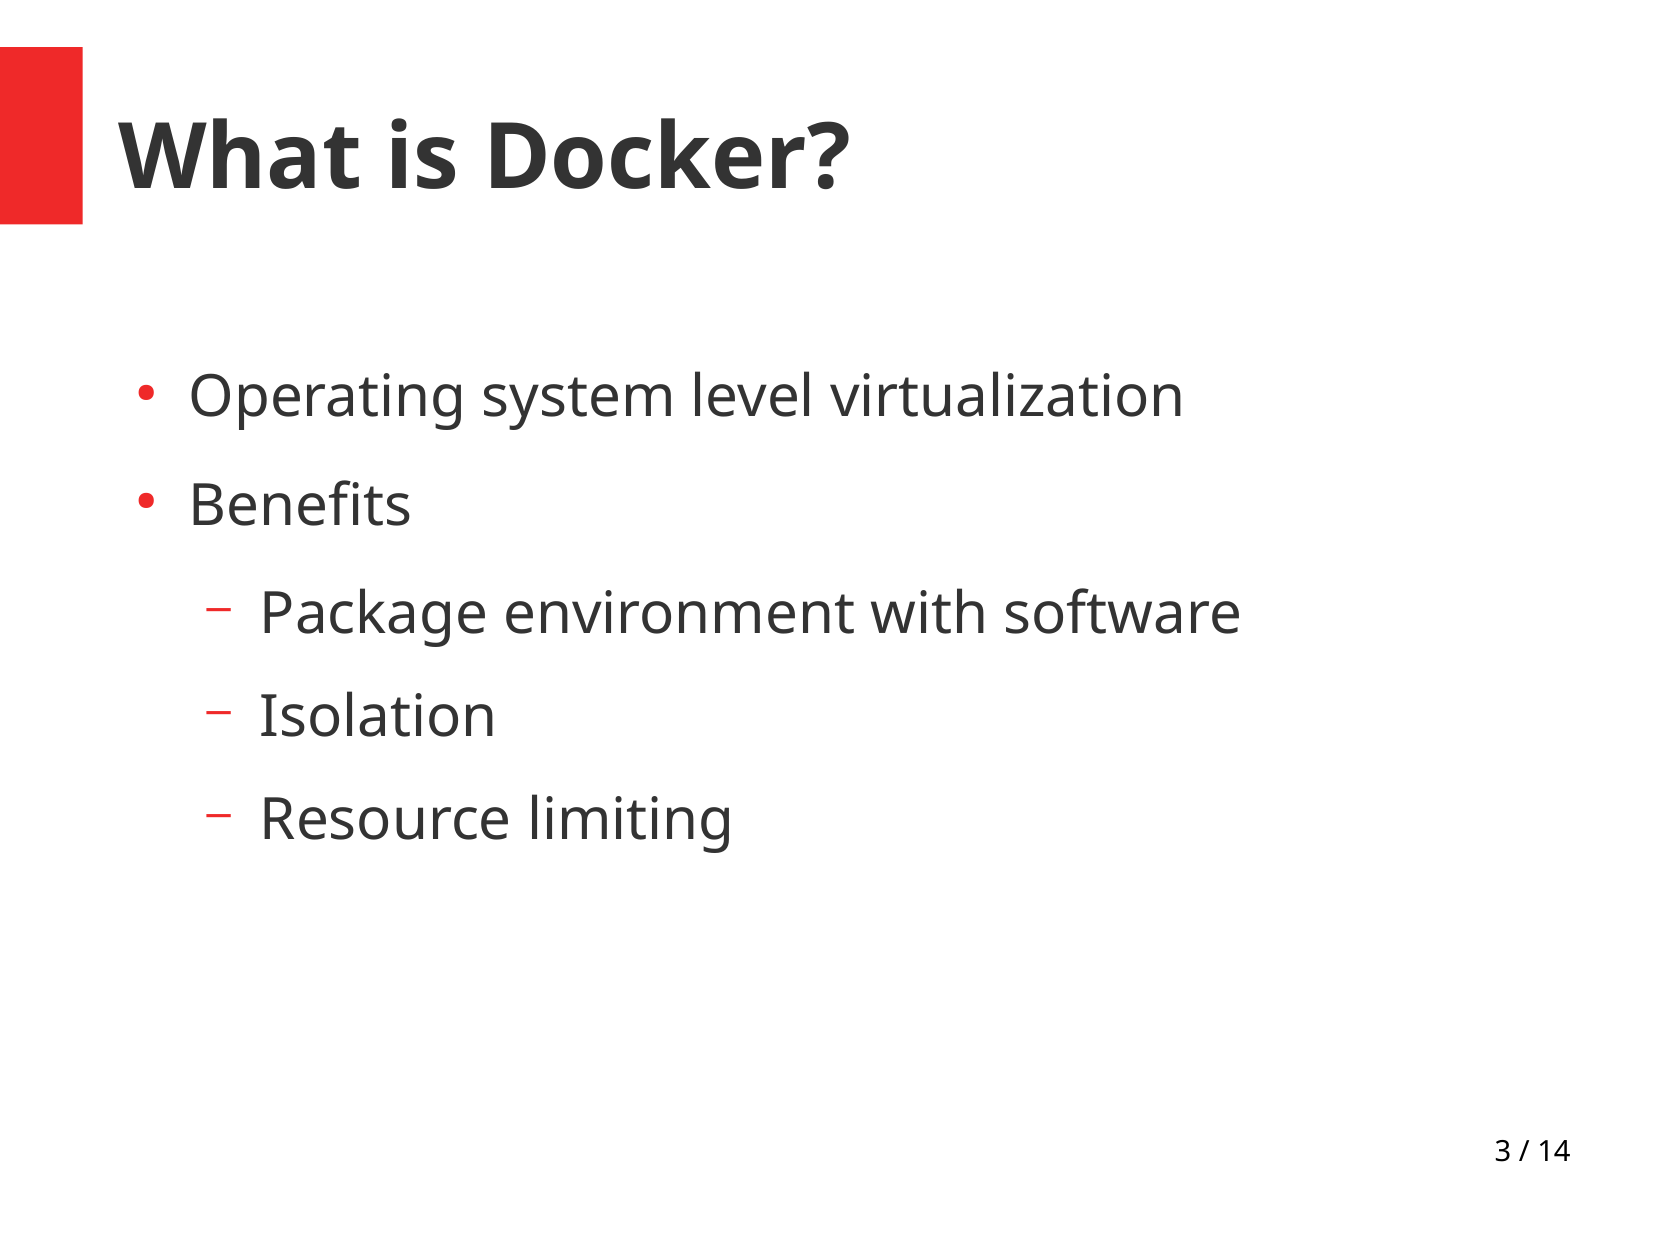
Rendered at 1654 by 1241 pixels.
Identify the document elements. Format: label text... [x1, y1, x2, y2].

title What is Docker? [118, 49, 1571, 257]
list Operating system level virtualization Benefits Package environment with software Isolation Resource limiting [118, 354, 1536, 1074]
